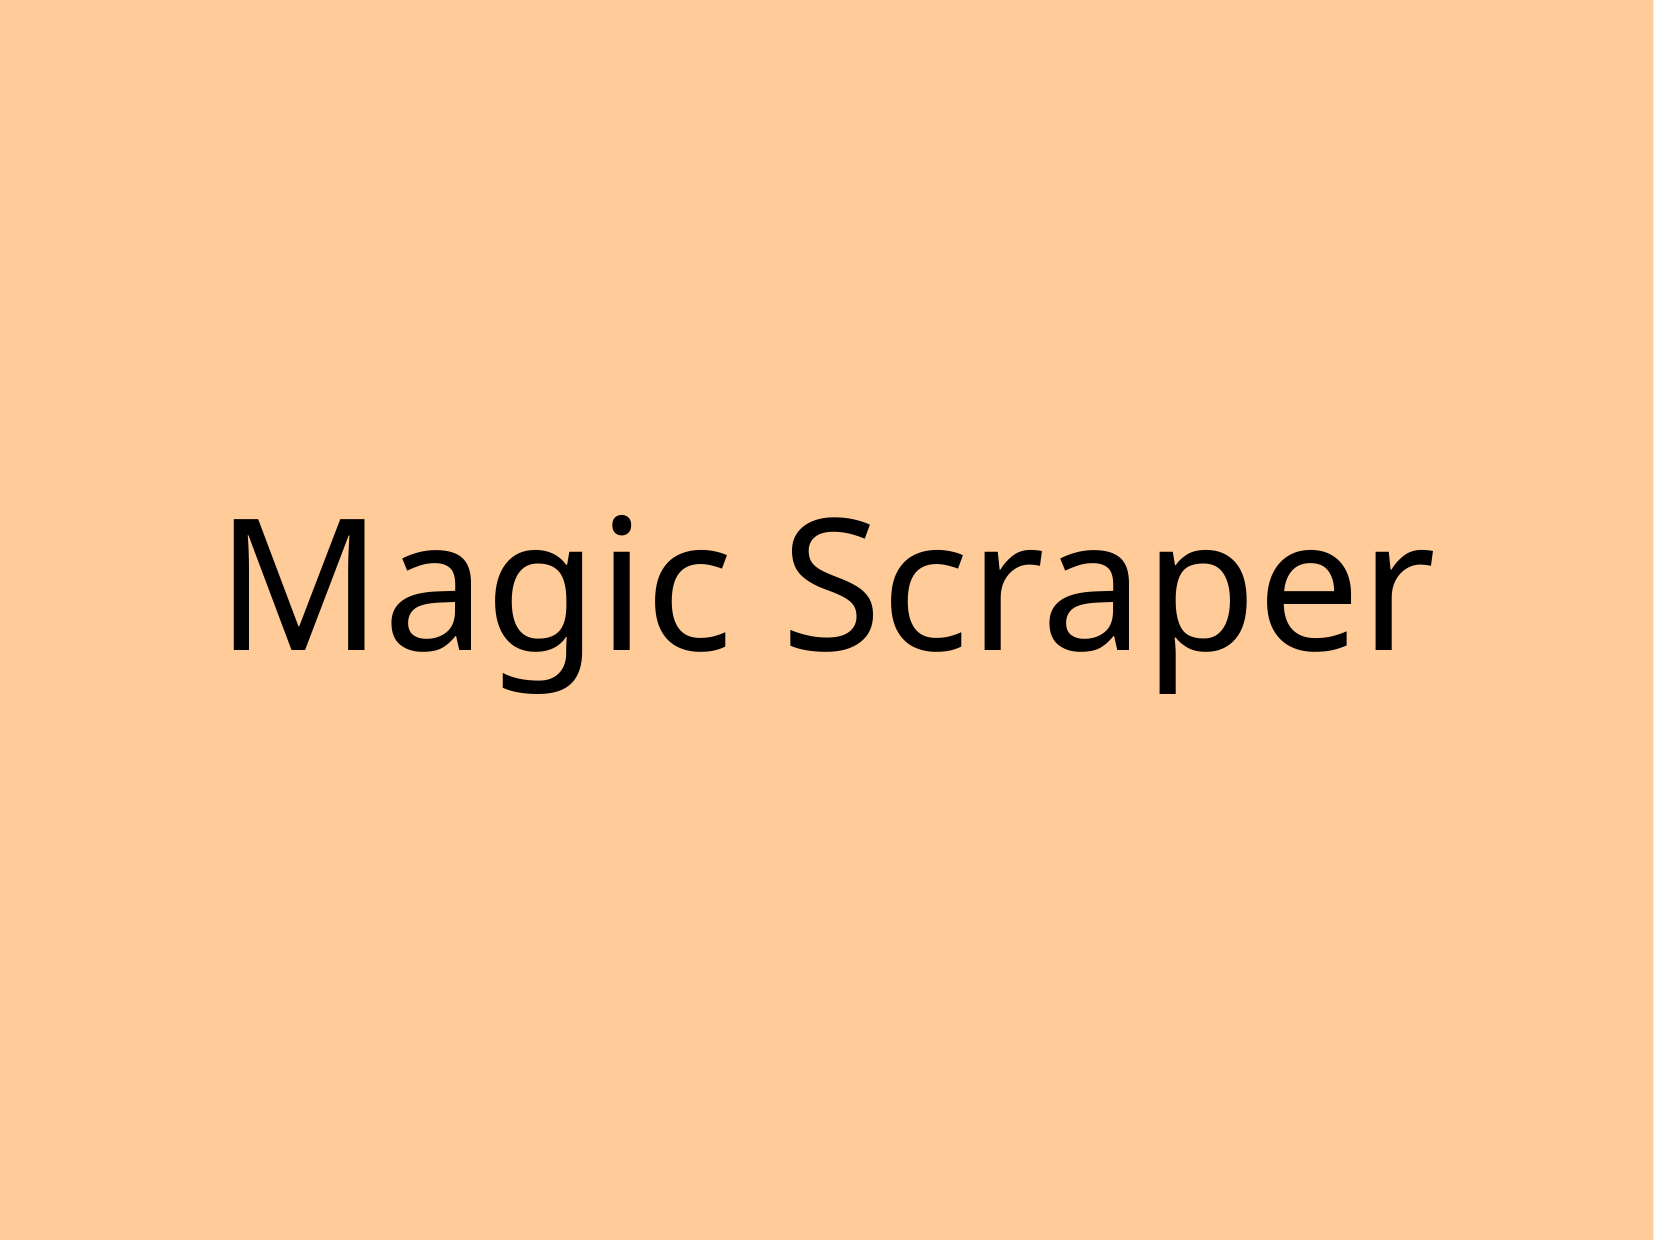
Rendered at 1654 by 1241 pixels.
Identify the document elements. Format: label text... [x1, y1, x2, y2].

subtitle Magic Scraper [82, 49, 1571, 1109]
